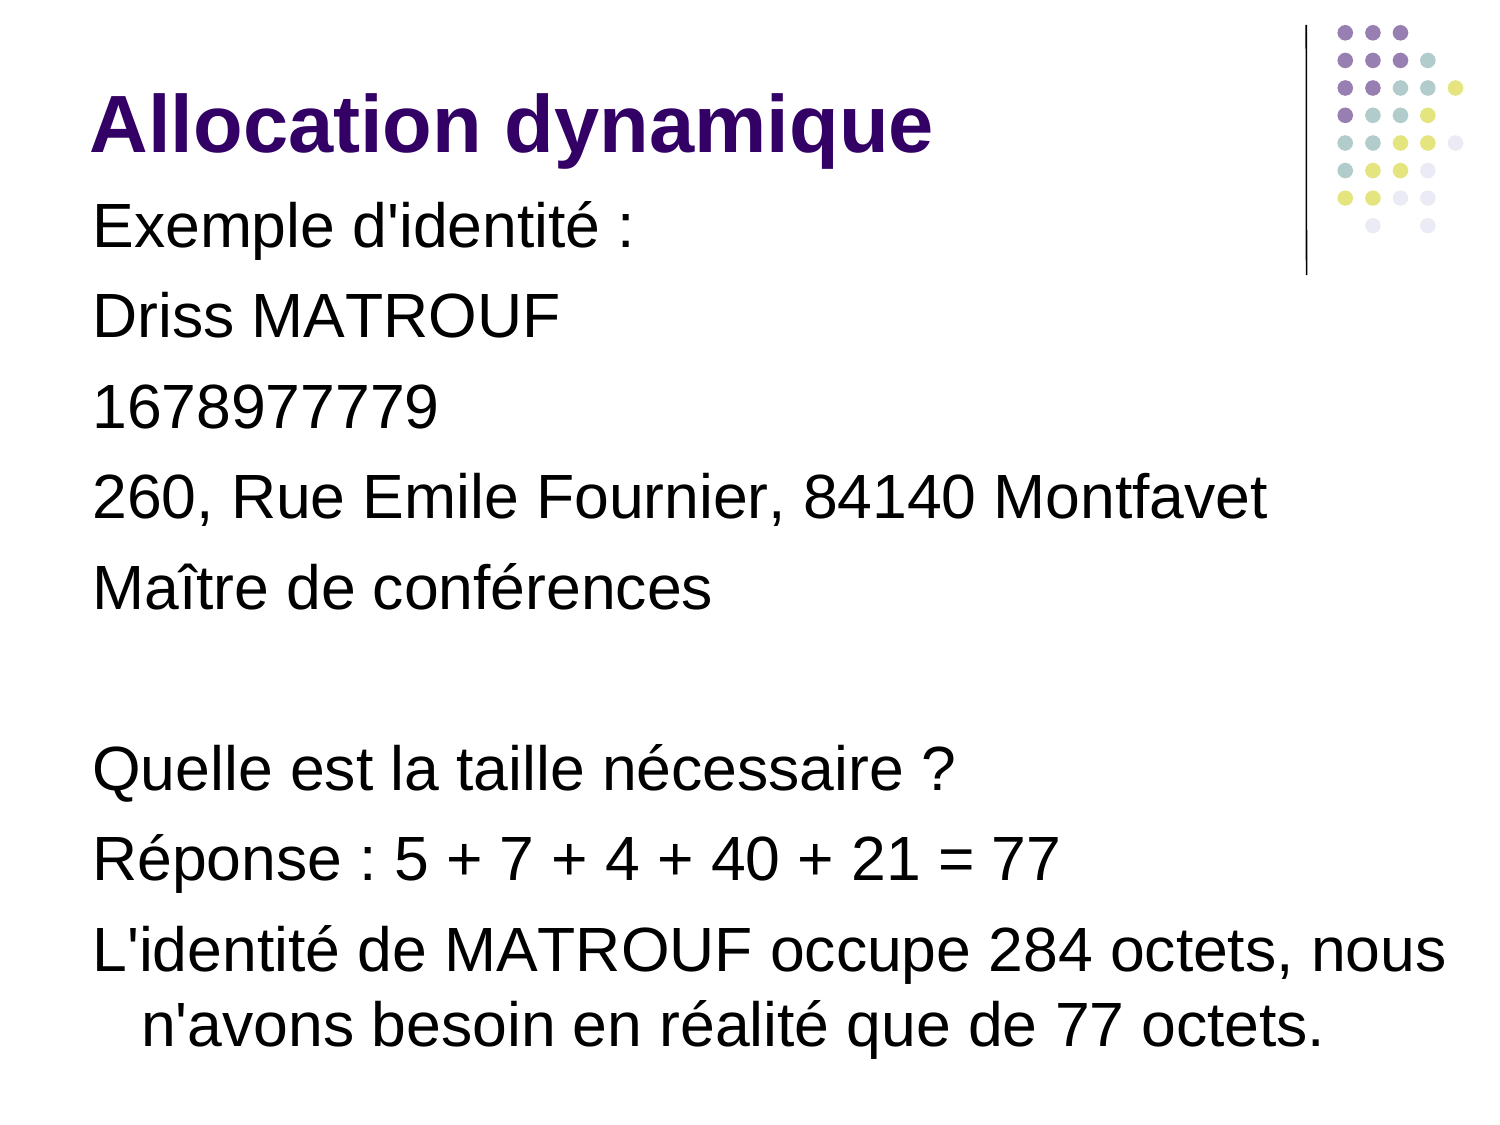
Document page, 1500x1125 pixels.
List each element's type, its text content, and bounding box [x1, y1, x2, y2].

title Allocation dynamique [75, 18, 1311, 177]
list Exemple d'identité : Driss MATROUF 1678977779 260, Rue Emile Fournier, 84140 Montfavet Maître de conférences Quelle est la taille nécessaire ? Réponse : 5 + 7 + 4 + 40 + 21 = 77 L'identité de MATROUF occupe 284 octets, nous n'avons besoin en réalité que de 77 octets. [70, 177, 1477, 1067]
